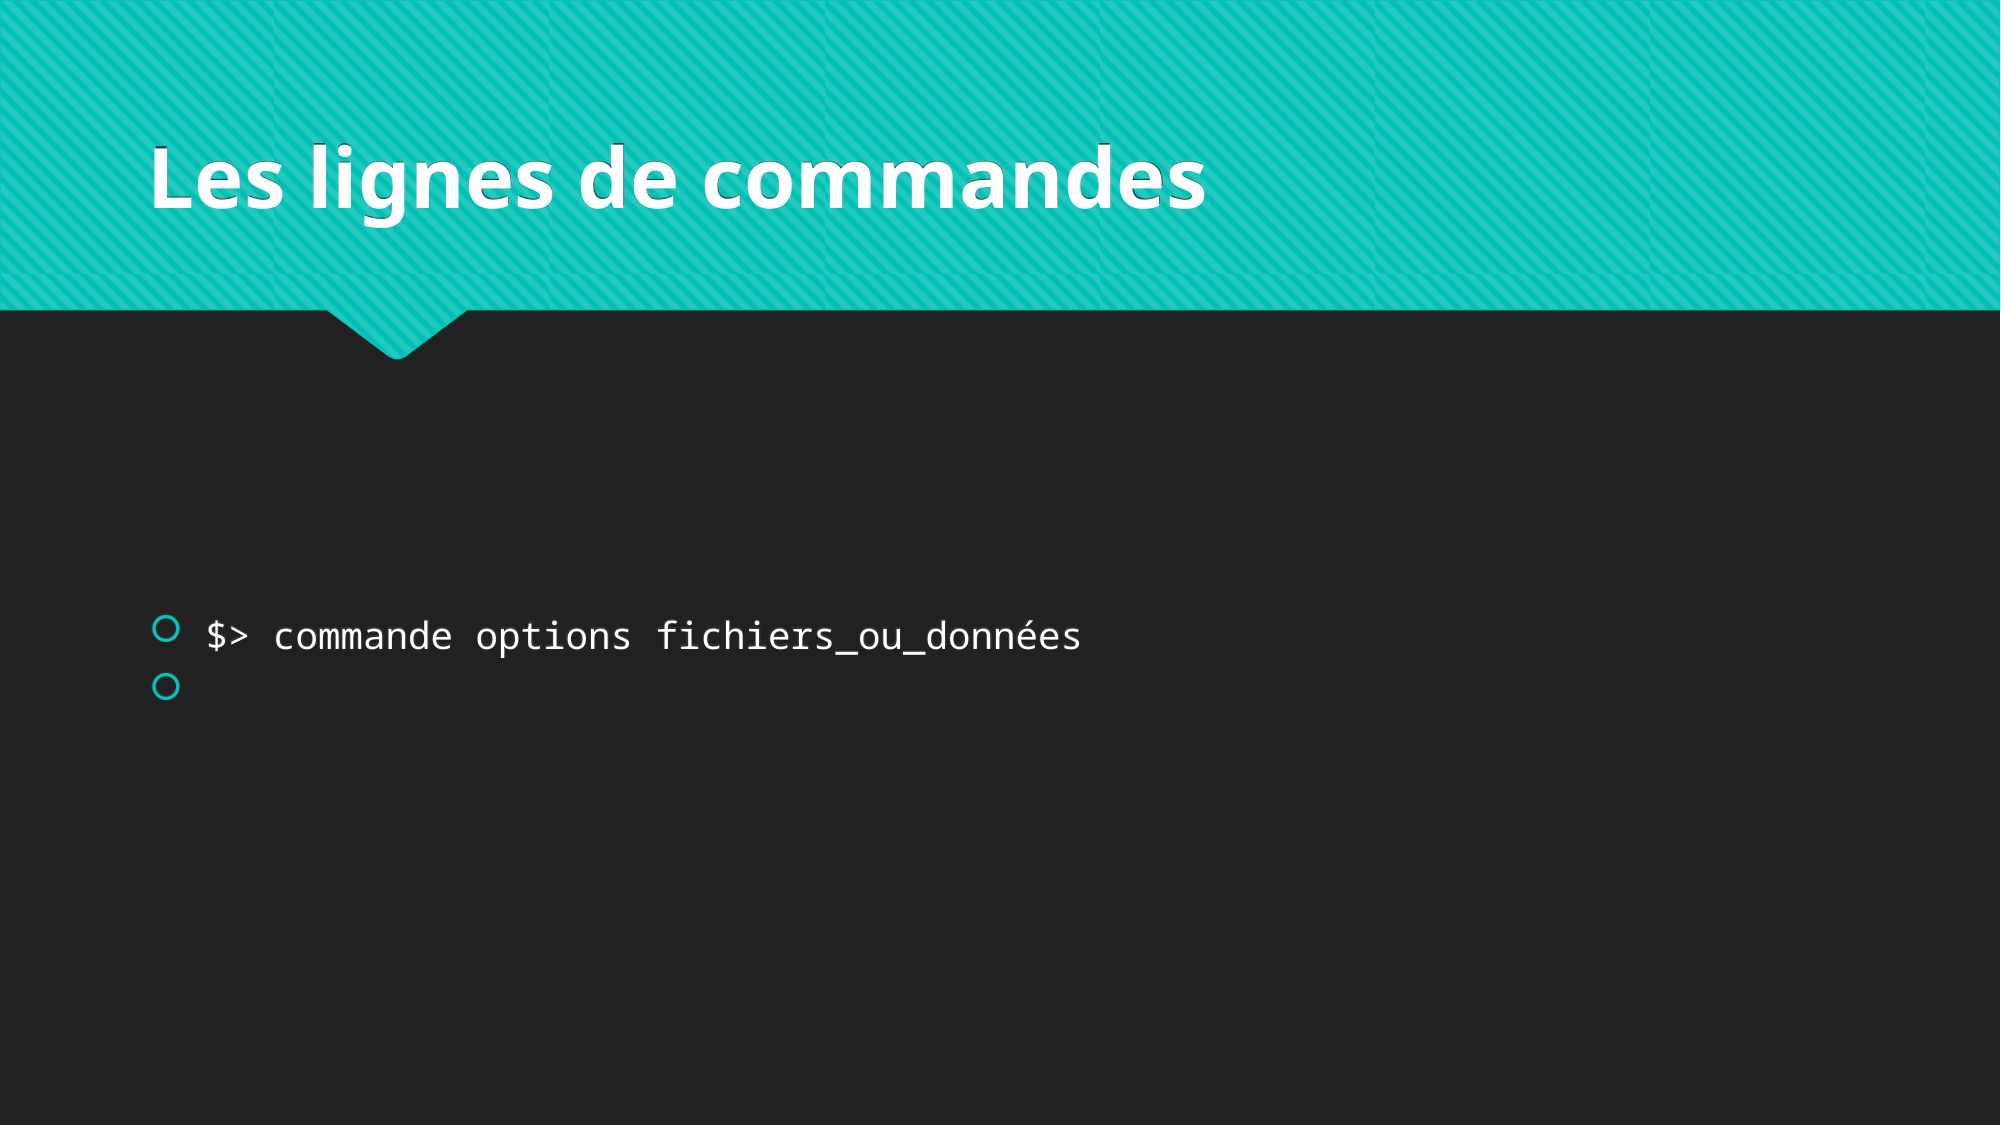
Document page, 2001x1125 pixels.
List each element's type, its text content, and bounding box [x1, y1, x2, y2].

title Les lignes de commandes [132, 73, 1868, 233]
list $> commande options fichiers_ou_données [134, 364, 1866, 962]
